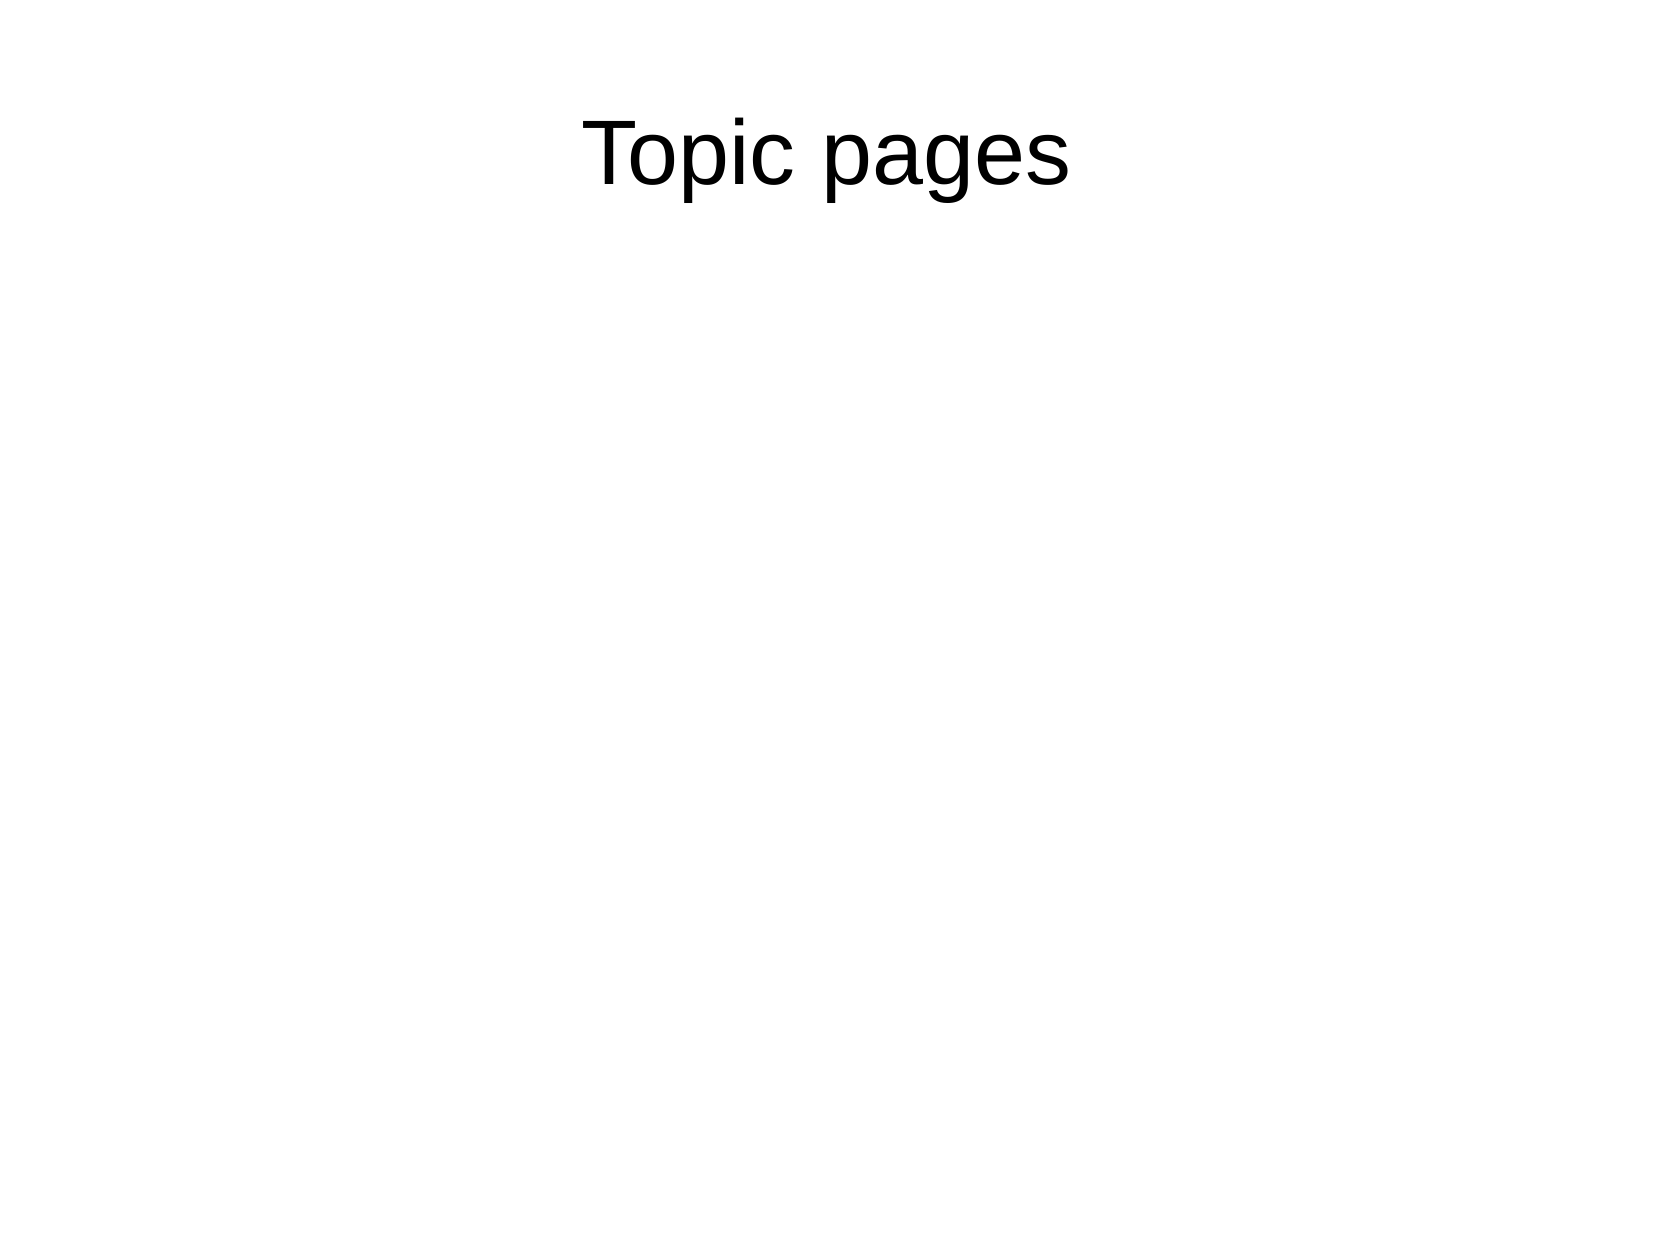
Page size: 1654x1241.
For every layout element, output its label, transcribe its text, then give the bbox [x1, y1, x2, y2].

title Topic pages [82, 56, 1571, 250]
